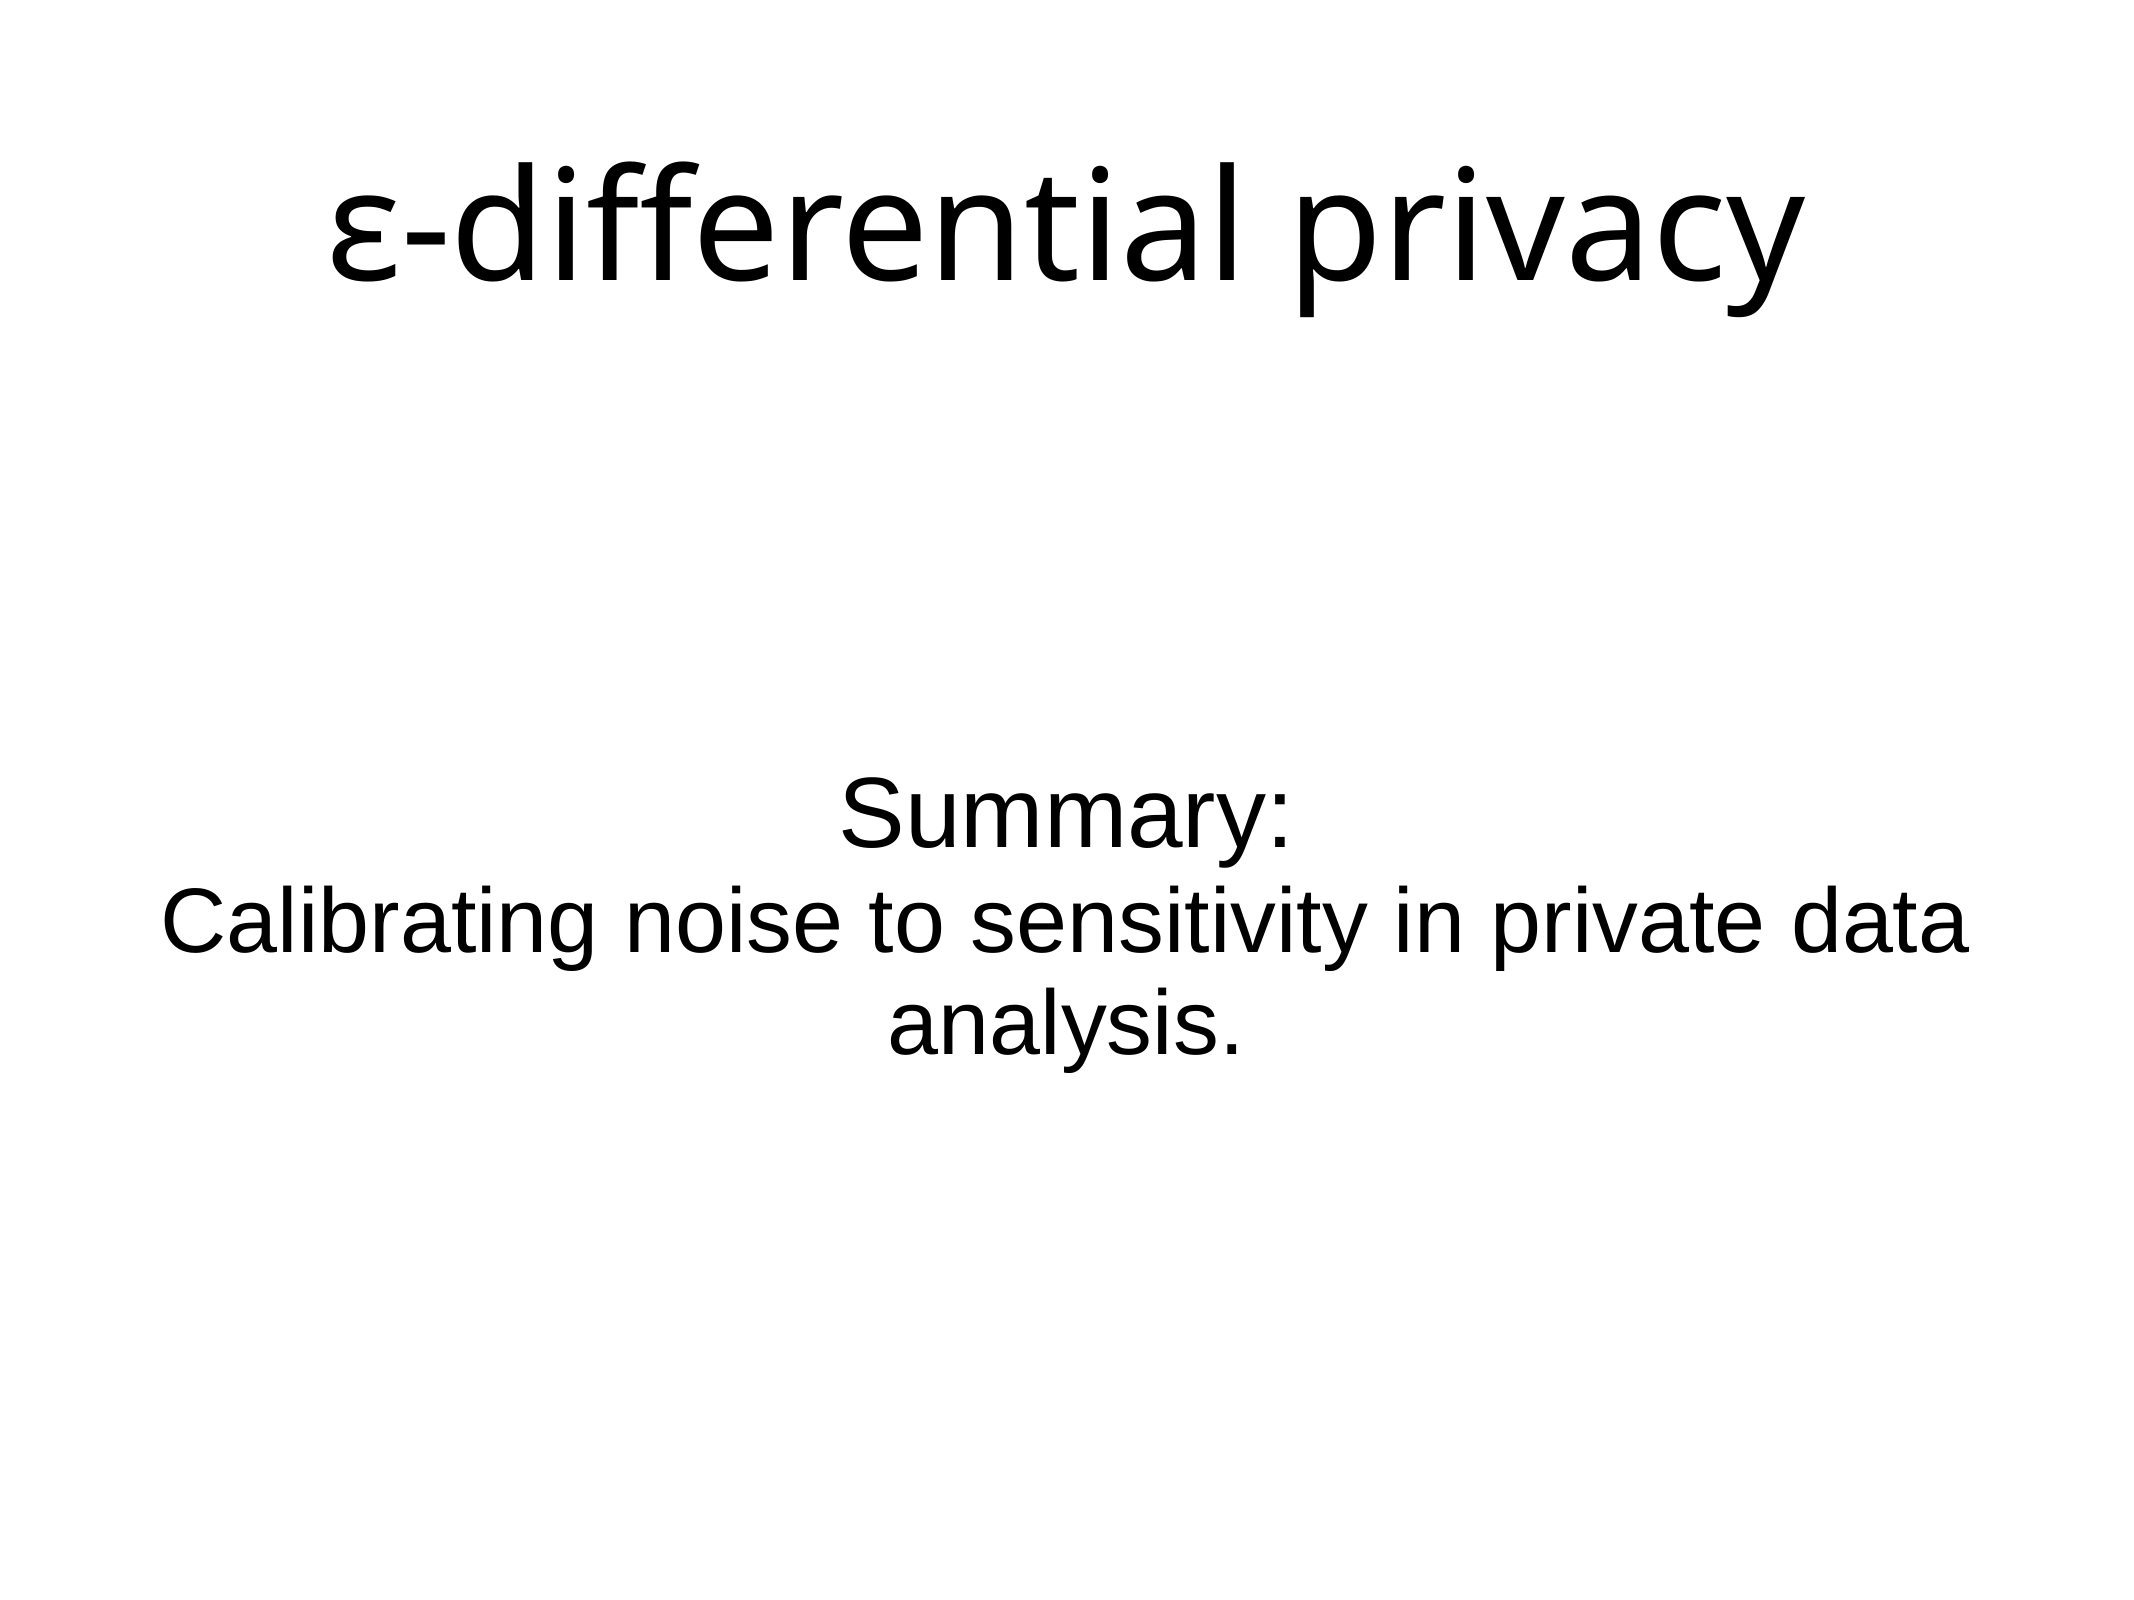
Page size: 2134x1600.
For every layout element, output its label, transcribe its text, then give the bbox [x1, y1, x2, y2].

text_box Summary: Calibrating noise to sensitivity in private data analysis. [0, 750, 2134, 1227]
title ε-differential privacy [156, 41, 1978, 396]
